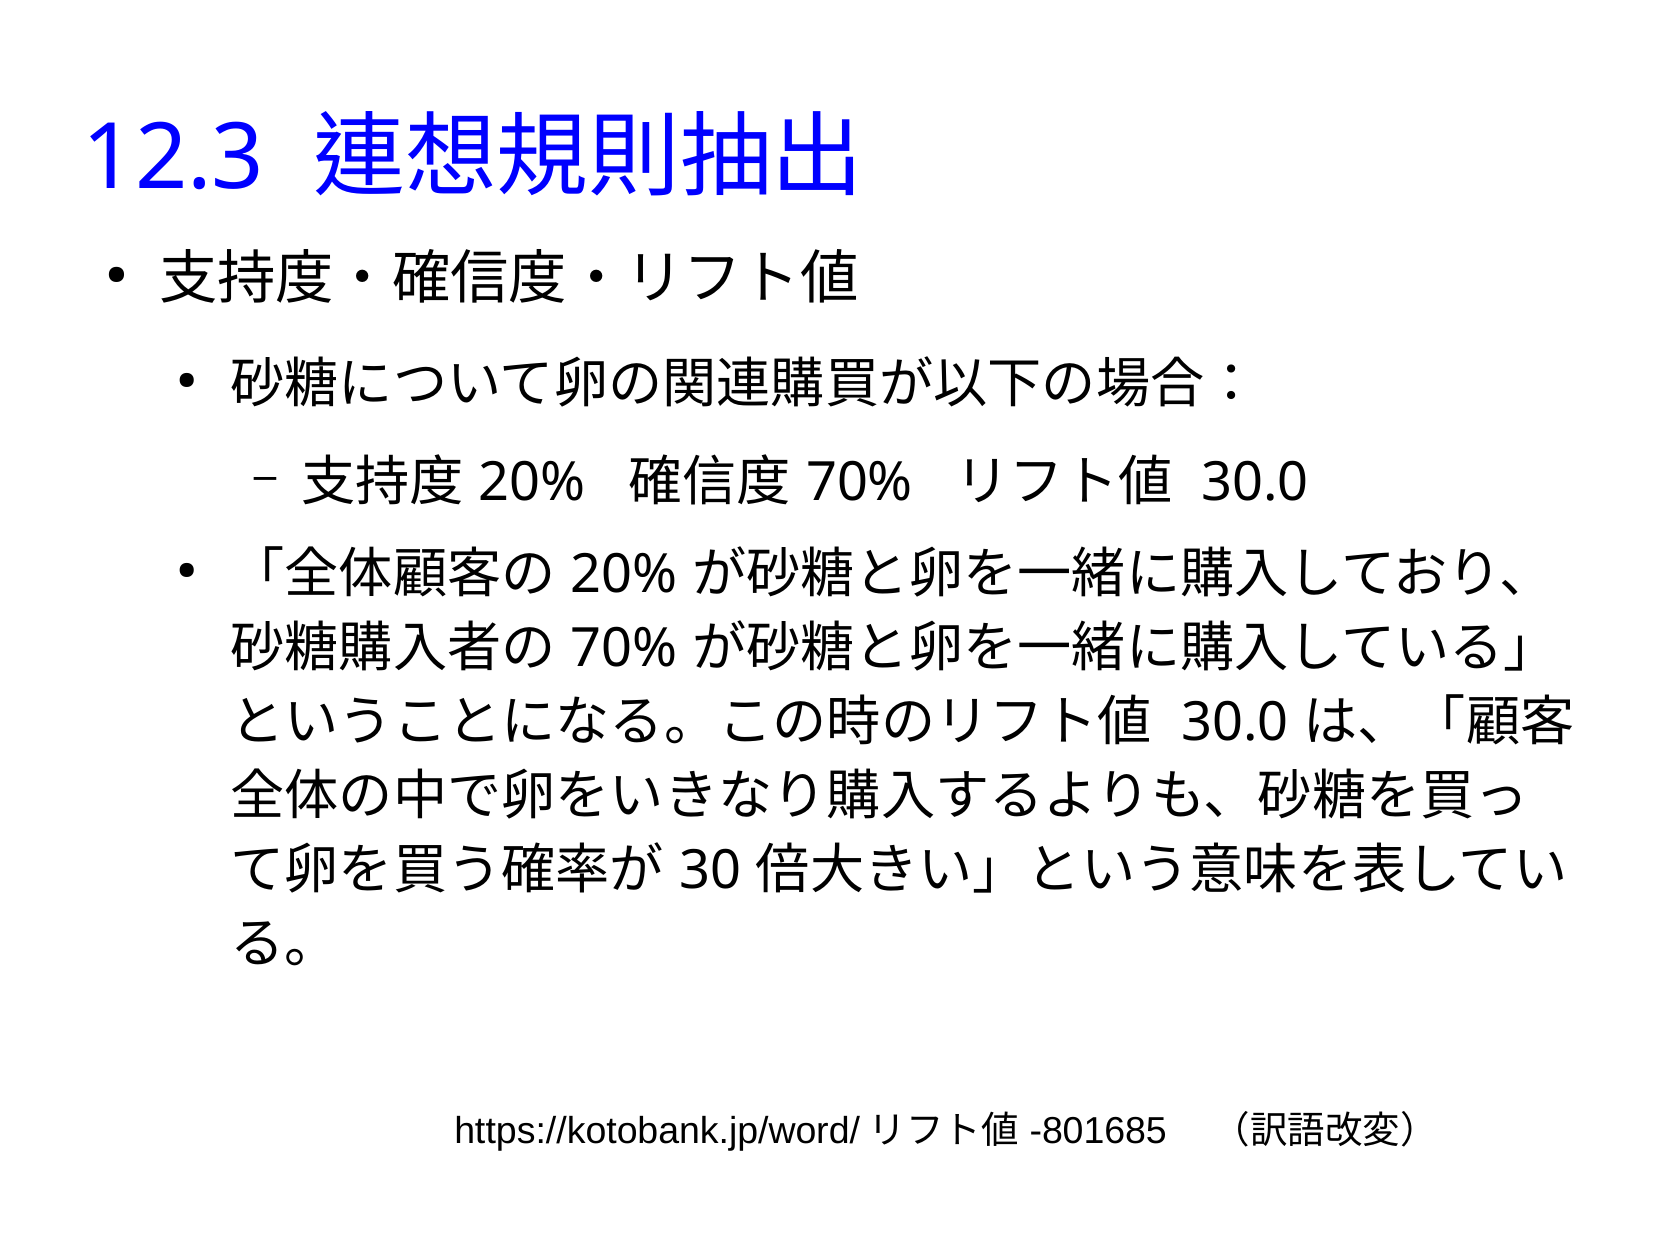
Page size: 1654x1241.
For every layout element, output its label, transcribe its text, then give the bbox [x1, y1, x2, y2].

text_box https://kotobank.jp/word/リフト値-801685 （訳語改変） [439, 1092, 1453, 1164]
list 支持度・確信度・リフト値 砂糖について卵の関連購買が以下の場合： 支持度20% 確信度70% リフト値 30.0 「全体顧客の20%が砂糖と卵を一緒に購入しており、砂糖購入者の70%が砂糖と卵を一緒に購入している」ということになる。この時のリフト値 30.0は、「顧客全体の中で卵をいきなり購入するよりも、砂糖を買って卵を買う確率が30倍大きい」という意味を表している。 [88, 236, 1577, 1045]
title 12.3 連想規則抽出 [82, 49, 1571, 257]
